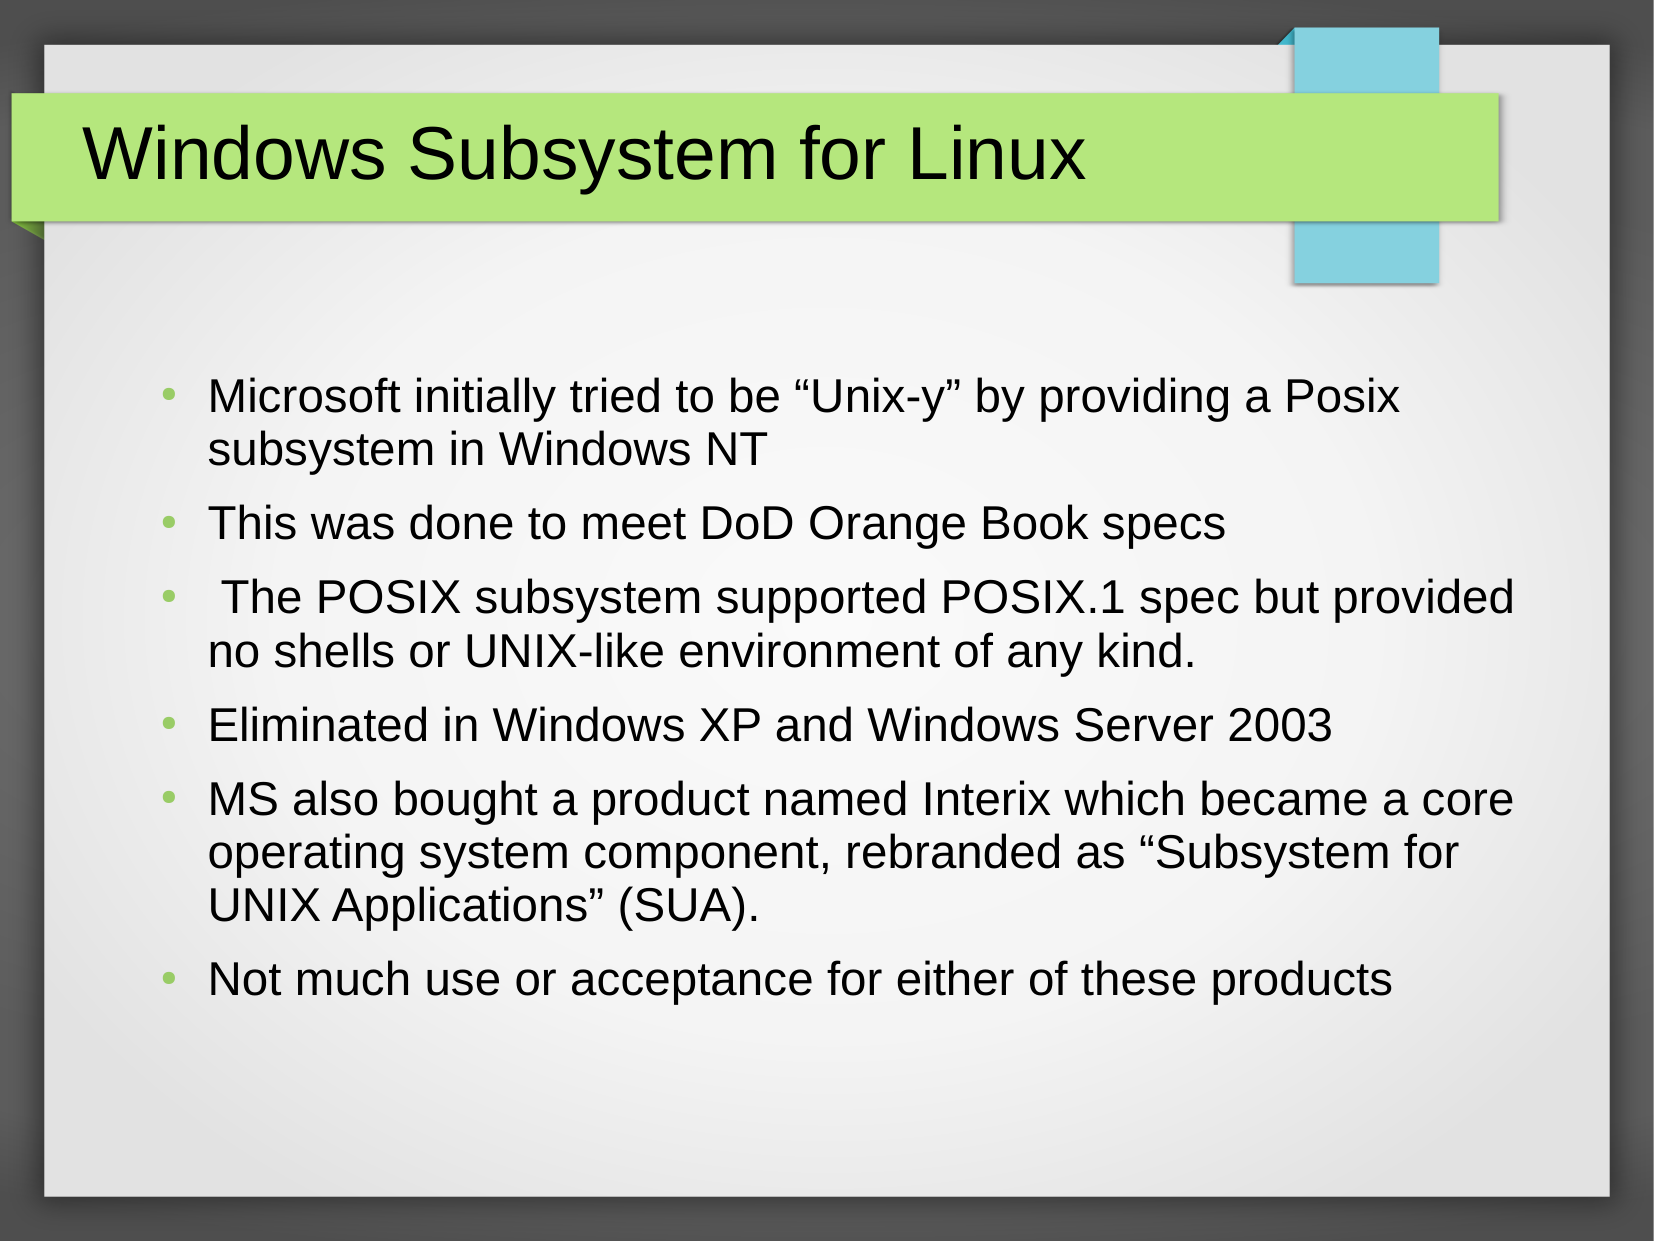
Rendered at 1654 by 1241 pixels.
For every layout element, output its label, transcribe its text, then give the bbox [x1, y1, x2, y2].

picture [0, 0, 1654, 1241]
list Microsoft initially tried to be “Unix-y” by providing a Posix subsystem in Windows NT This was done to meet DoD Orange Book specs The POSIX subsystem supported POSIX.1 spec but provided no shells or UNIX-like environment of any kind. Eliminated in Windows XP and Windows Server 2003 MS also bought a product named Interix which became a core operating system component, rebranded as “Subsystem for UNIX Applications” (SUA). Not much use or acceptance for either of these products [82, 295, 1571, 1015]
title Windows Subsystem for Linux [82, 94, 1264, 213]
